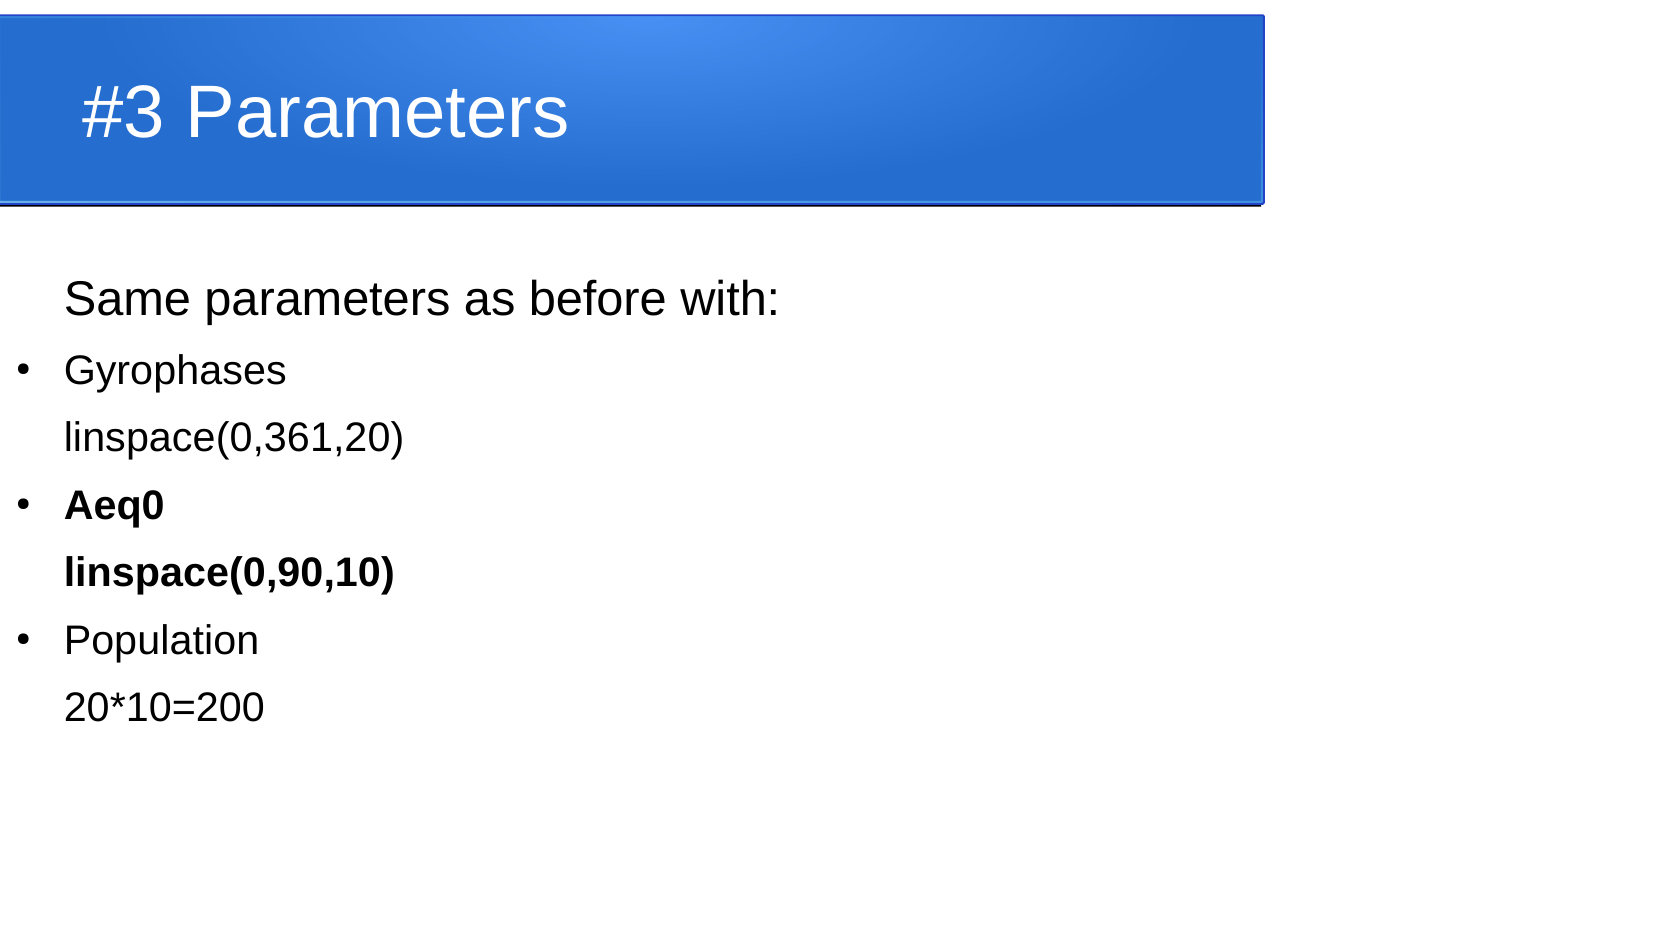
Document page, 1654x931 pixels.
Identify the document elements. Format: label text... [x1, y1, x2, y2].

title #3 Parameters [82, 35, 1235, 189]
list Same parameters as before with: Gyrophases linspace(0,361,20) Aeq0 linspace(0,90,10) Population 20*10=200 [0, 195, 1489, 735]
